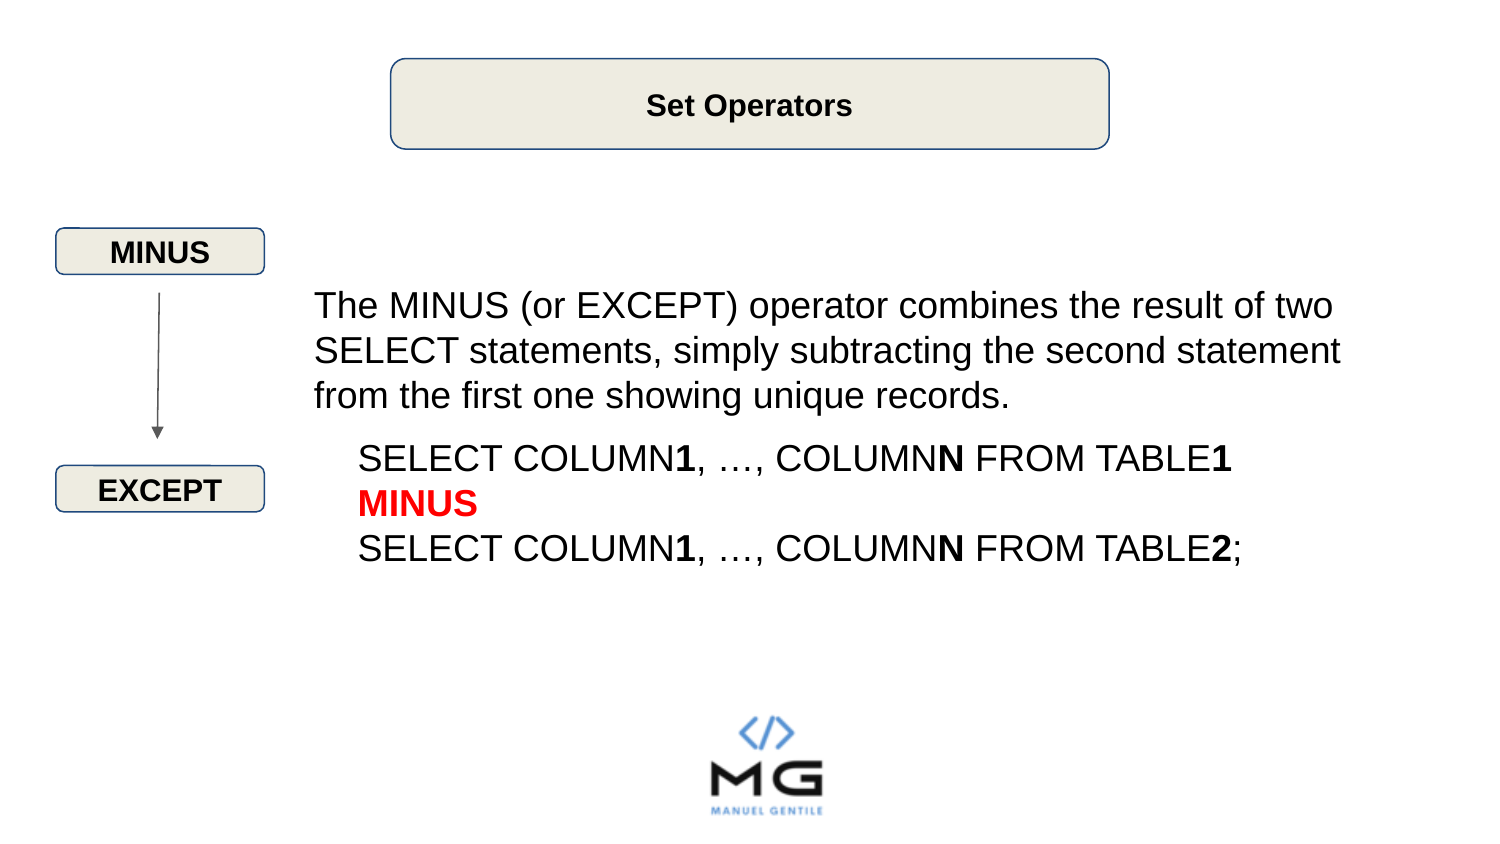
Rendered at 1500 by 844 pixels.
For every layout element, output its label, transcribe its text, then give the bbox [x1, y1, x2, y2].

text_box The MINUS (or EXCEPT) operator combines the result of two SELECT statements, simply subtracting the second statement from the first one showing unique records. [298, 266, 1388, 336]
text_box SELECT COLUMN1, …, COLUMNN FROM TABLE1 MINUS SELECT COLUMN1, …, COLUMNN FROM TABLE2; [342, 418, 1272, 488]
text_box MINUS [55, 228, 265, 275]
picture [688, 687, 846, 844]
text_box Set Operators [390, 58, 1110, 150]
text_box EXCEPT [55, 465, 265, 512]
